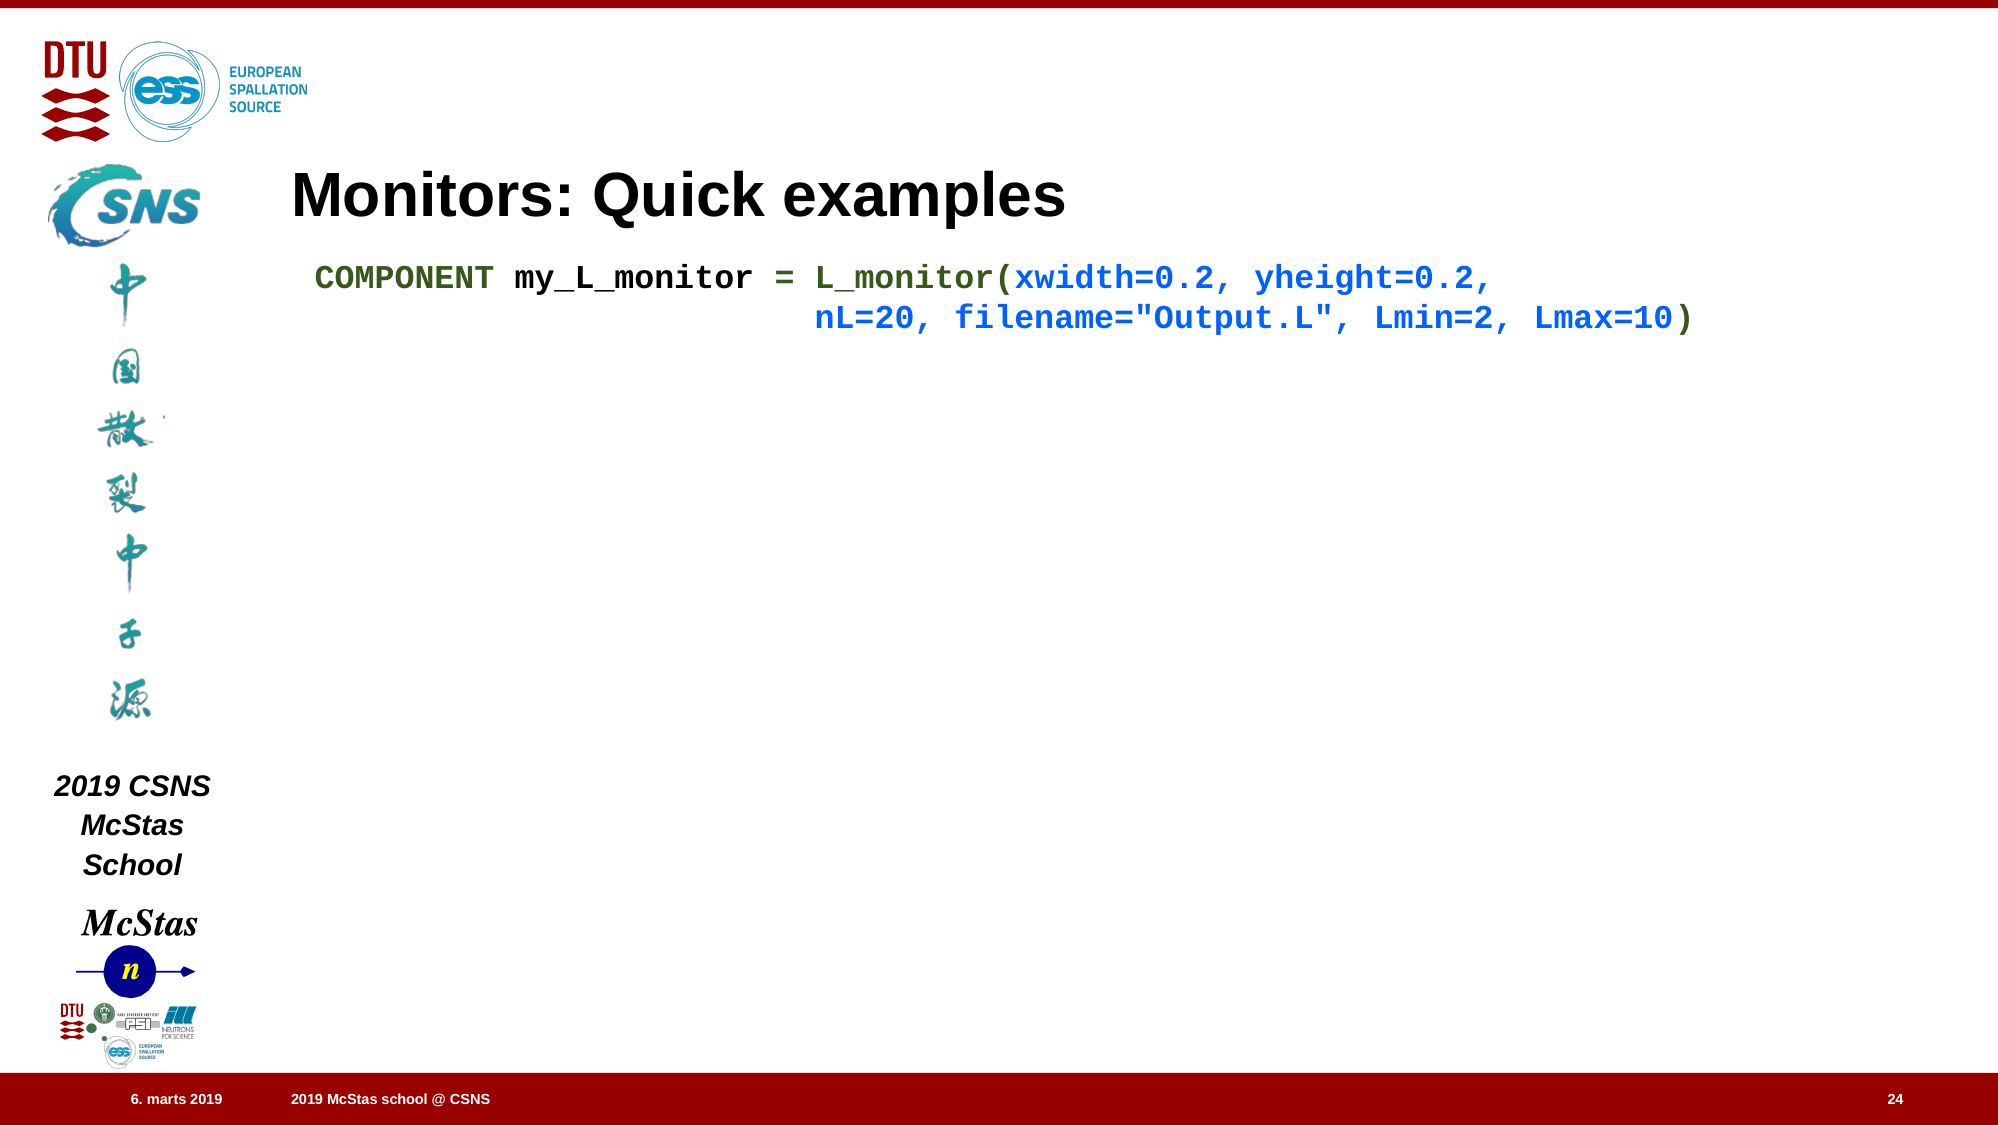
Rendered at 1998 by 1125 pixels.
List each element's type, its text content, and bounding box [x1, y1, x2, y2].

text_box COMPONENT my_L_monitor = L_monitor(xwidth=0.2, yheight=0.2, nL=20, filename="Output.L", Lmin=2, Lmax=10) [307, 247, 1761, 343]
slide_number <number> [1887, 1088, 1909, 1110]
title Monitors: Quick examples [291, 69, 1819, 230]
picture [119, 41, 307, 142]
picture [86, 1003, 197, 1069]
picture [59, 908, 213, 999]
picture [116, 1013, 160, 1030]
picture [48, 162, 209, 744]
